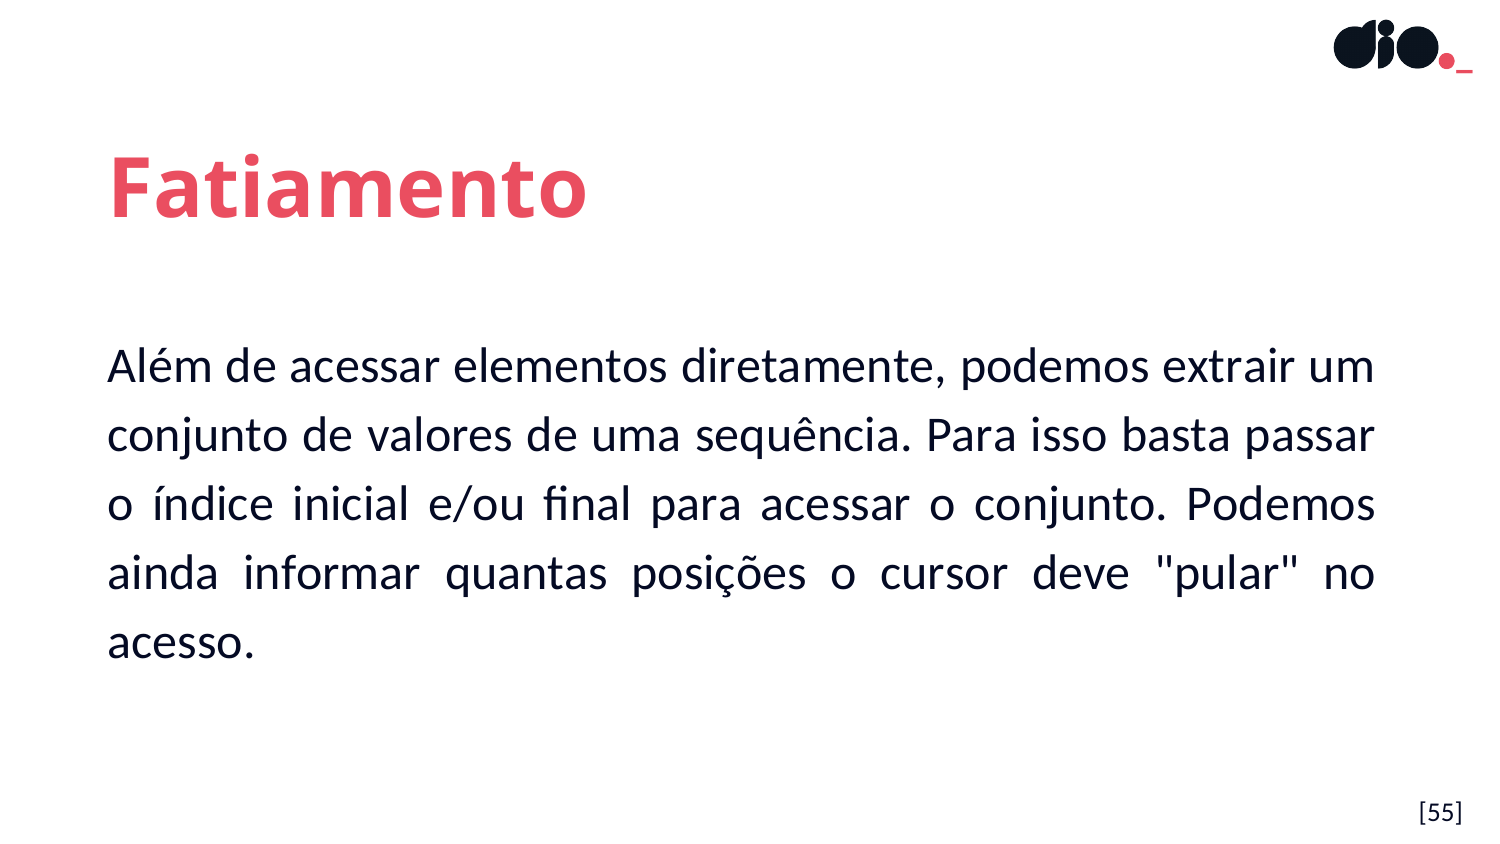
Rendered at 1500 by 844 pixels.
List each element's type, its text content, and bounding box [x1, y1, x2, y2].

text_box Além de acessar elementos diretamente, podemos extrair um conjunto de valores de uma sequência. Para isso basta passar o índice inicial e/ou final para acessar o conjunto. Podemos ainda informar quantas posições o cursor deve "pular" no acesso. [92, 243, 1408, 749]
text_box [] [1403, 779, 1494, 844]
text_box Fatiamento [92, 104, 1408, 243]
